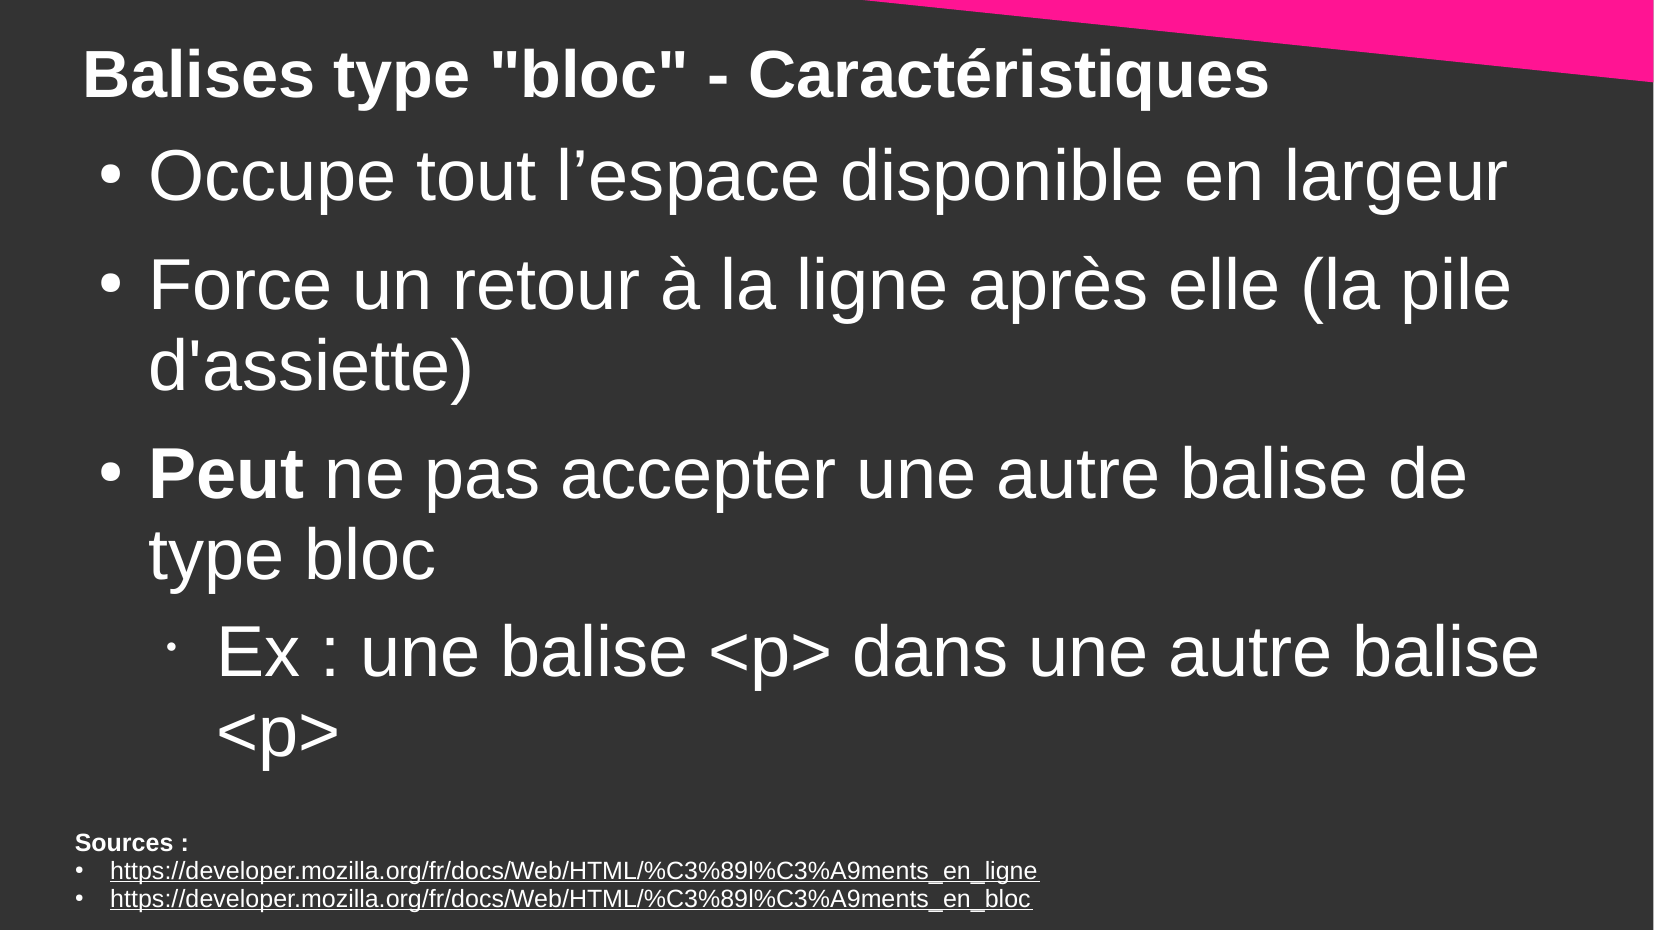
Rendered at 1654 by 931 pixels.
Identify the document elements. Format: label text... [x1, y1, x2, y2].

list Occupe tout l’espace disponible en largeur Force un retour à la ligne après elle (la pile d'assiette) Peut ne pas accepter une autre balise de type bloc Ex : une balise <p> dans une autre balise <p> [80, 135, 1620, 777]
text_box Sources : https://developer.mozilla.org/fr/docs/Web/HTML/%C3%89l%C3%A9ments_en_ligne https://developer.mozilla.org/fr/docs/Web/HTML/%C3%89l%C3%A9ments_en_bloc [59, 821, 1546, 920]
text_box [862, 0, 1654, 83]
title Balises type "bloc" - Caractéristiques [82, 37, 1571, 122]
